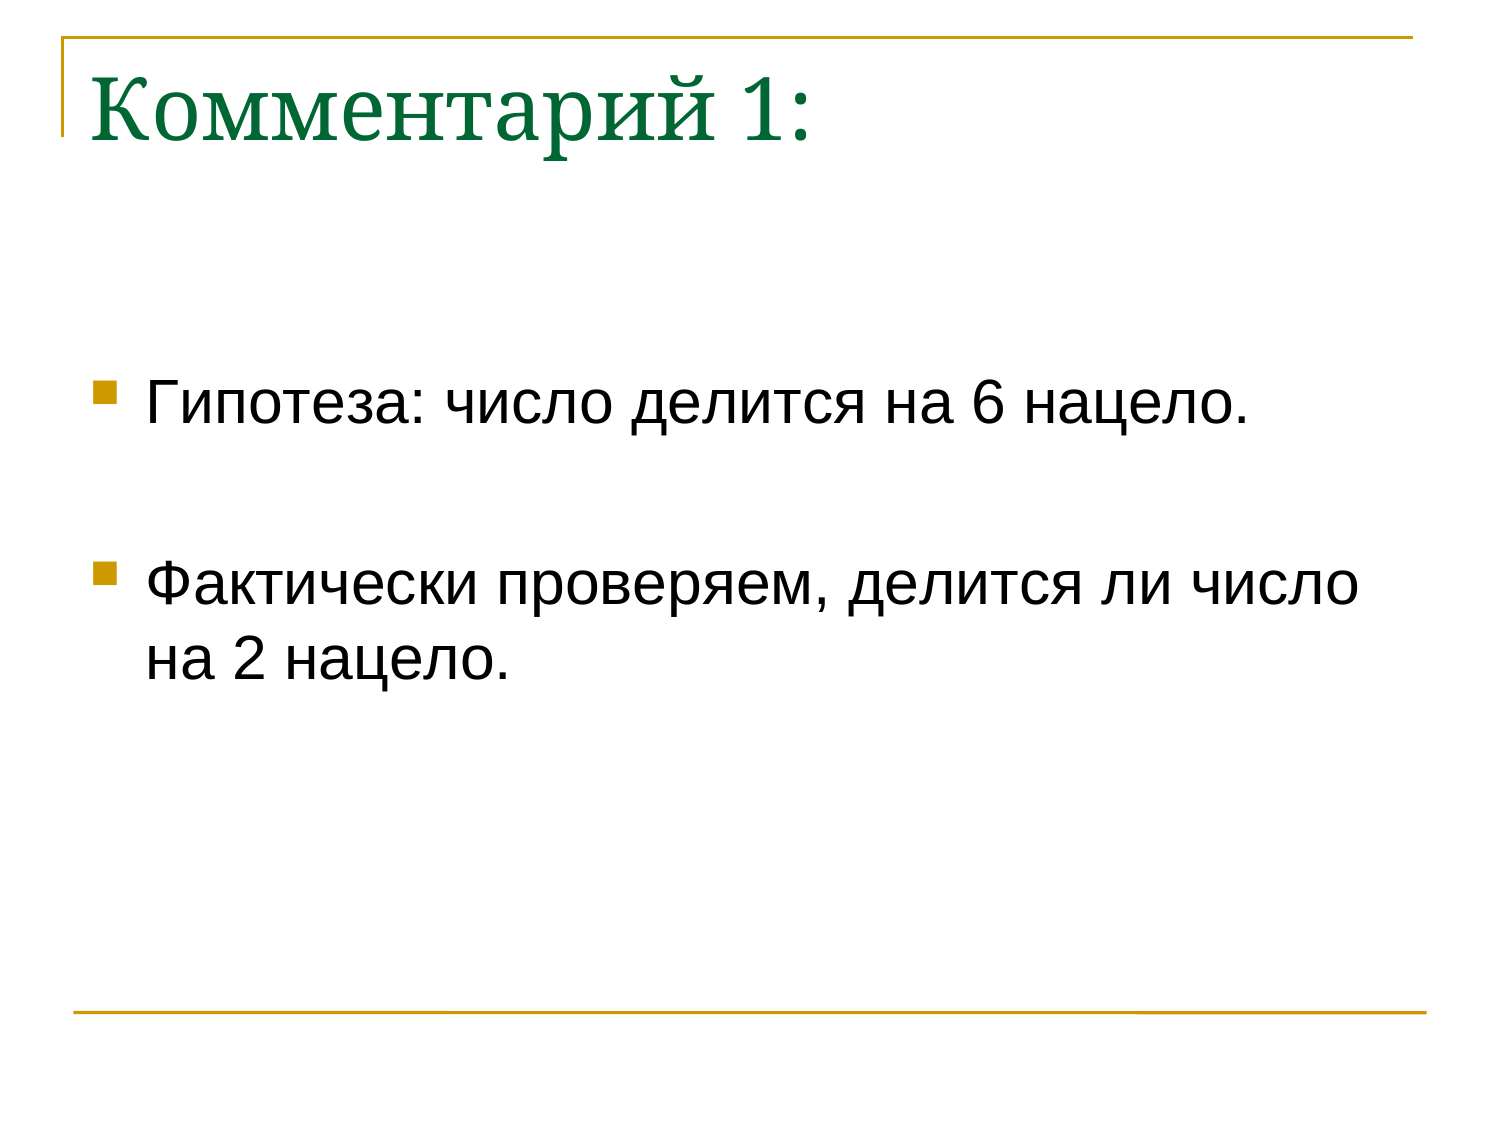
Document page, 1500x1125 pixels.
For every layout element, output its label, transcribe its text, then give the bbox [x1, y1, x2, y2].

title Комментарий 1: [75, 45, 1426, 233]
list Гипотеза: число делится на 6 нацело. Фактически проверяем, делится ли число на 2 нацело. [75, 262, 1426, 1006]
